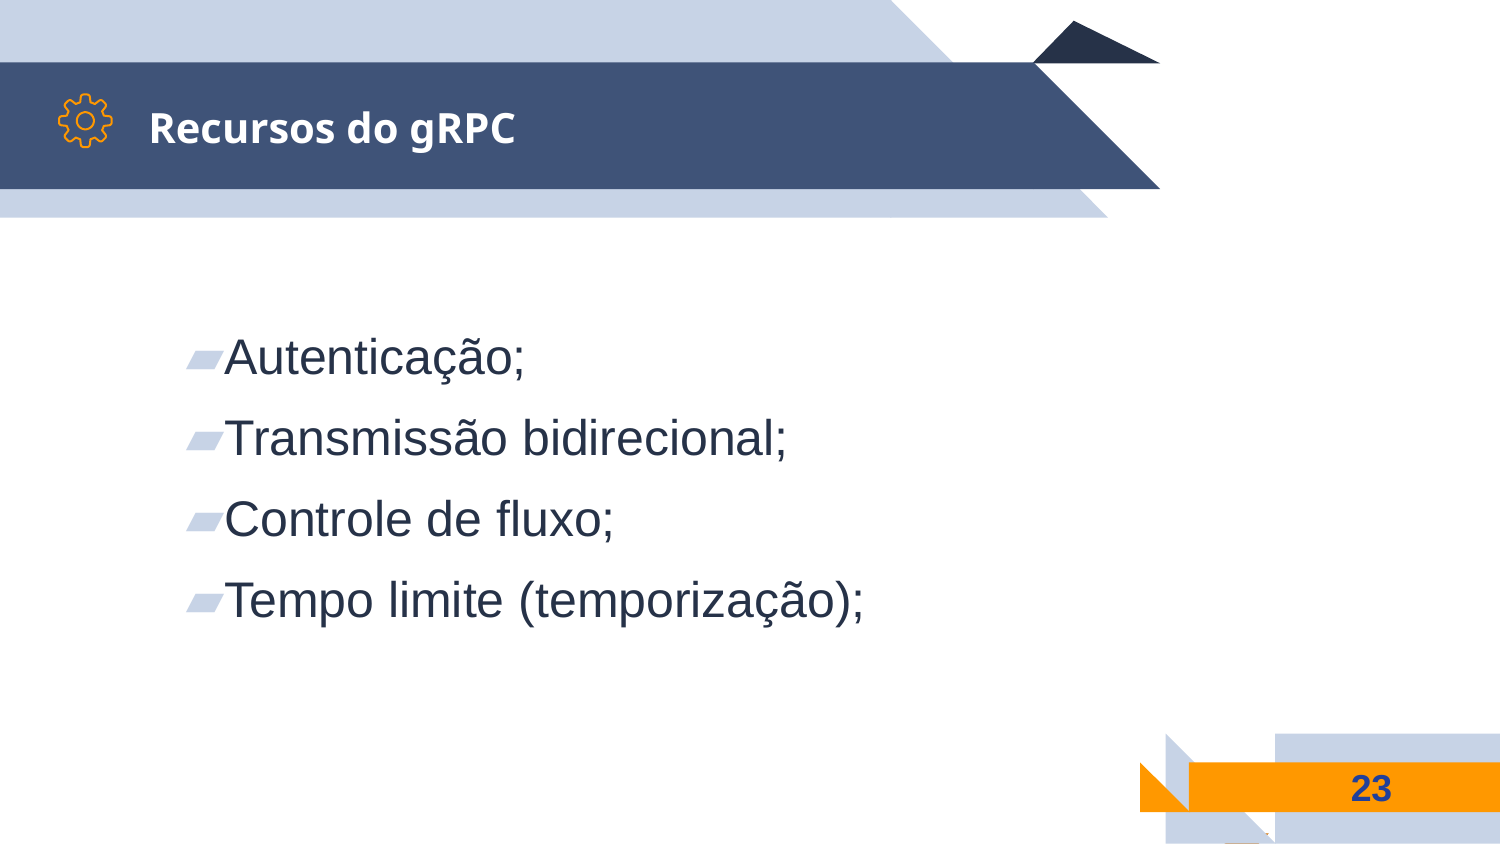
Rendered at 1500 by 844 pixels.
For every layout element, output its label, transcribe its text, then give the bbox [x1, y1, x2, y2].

text_box Autenticação; Transmissão bidirecional; Controle de fluxo; Tempo limite (temporização); [133, 217, 1418, 734]
text_box Recursos do gRPC [133, 64, 1035, 190]
text_box 23 [1249, 760, 1494, 813]
